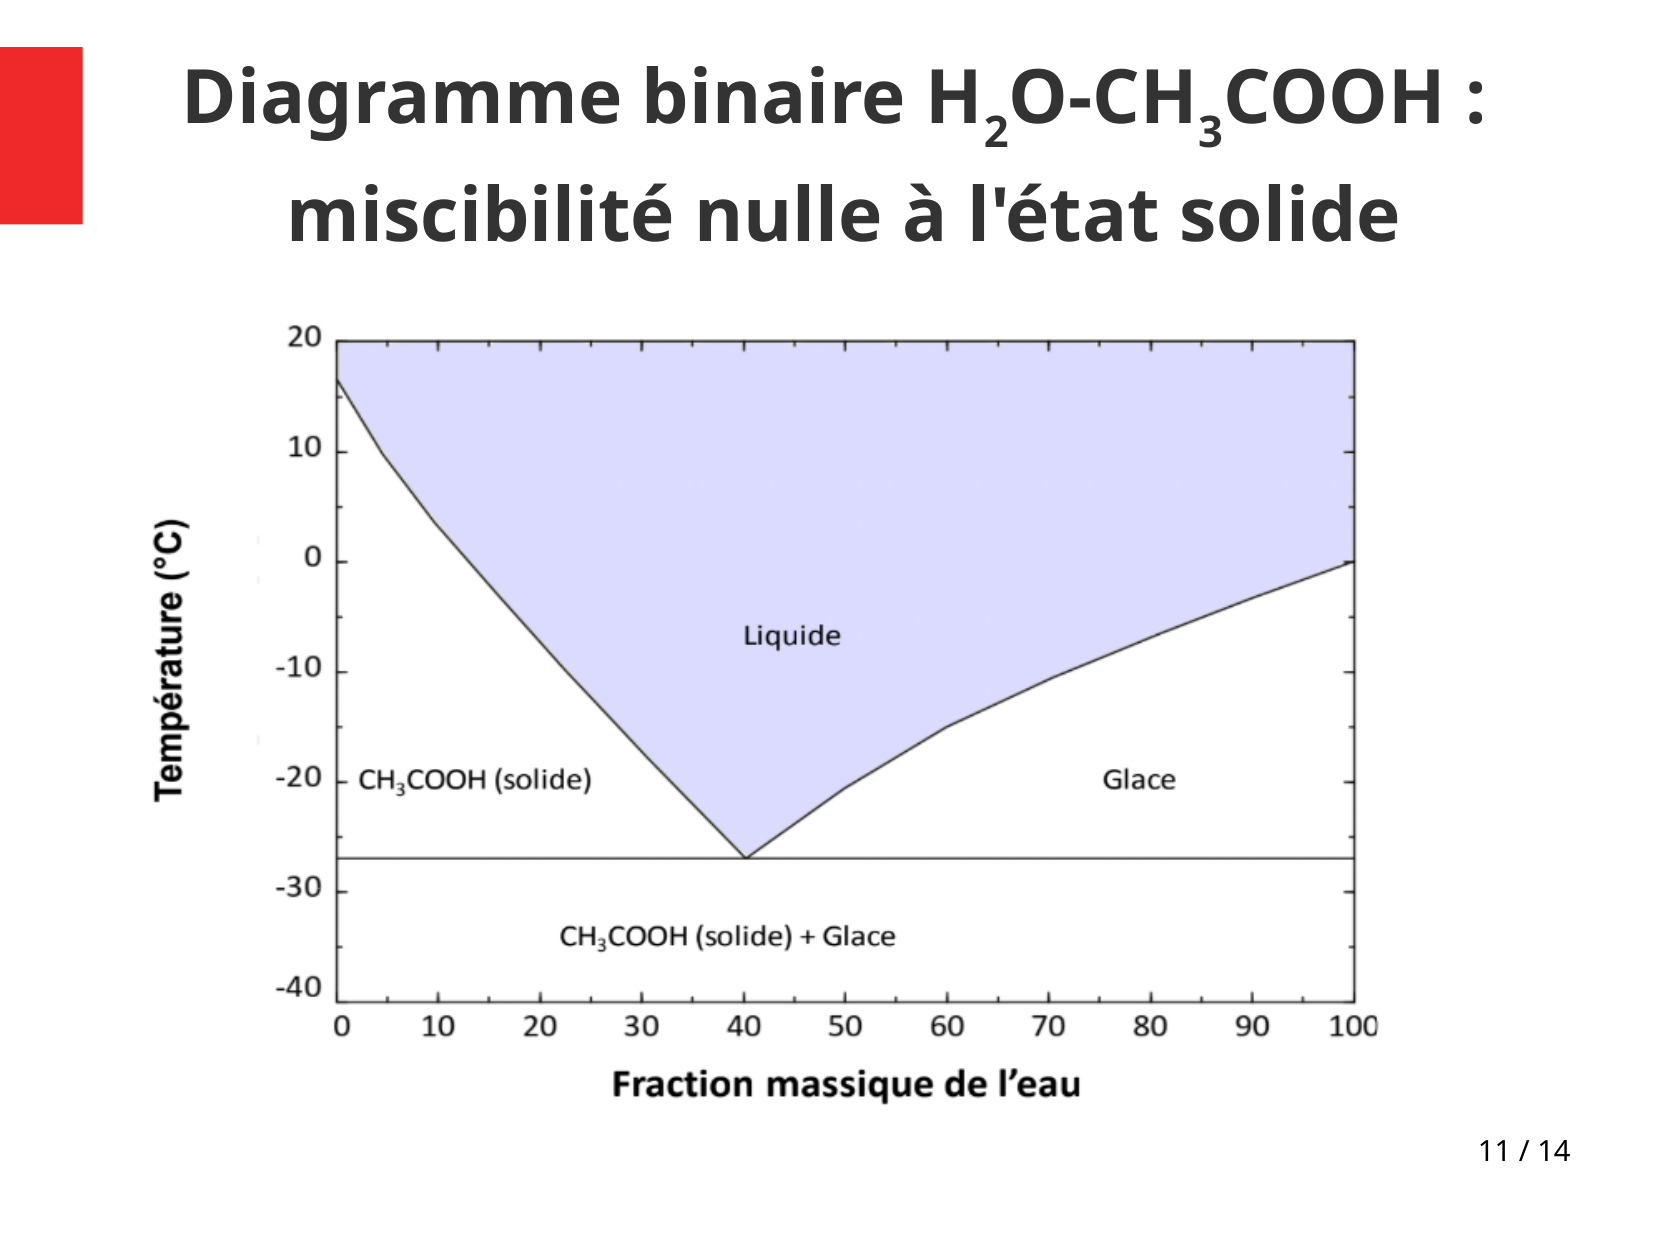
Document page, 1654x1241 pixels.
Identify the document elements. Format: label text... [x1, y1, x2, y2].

picture [140, 307, 1382, 1120]
title Diagramme binaire H2O-CH3COOH : miscibilité nulle à l'état solide [118, 49, 1571, 257]
